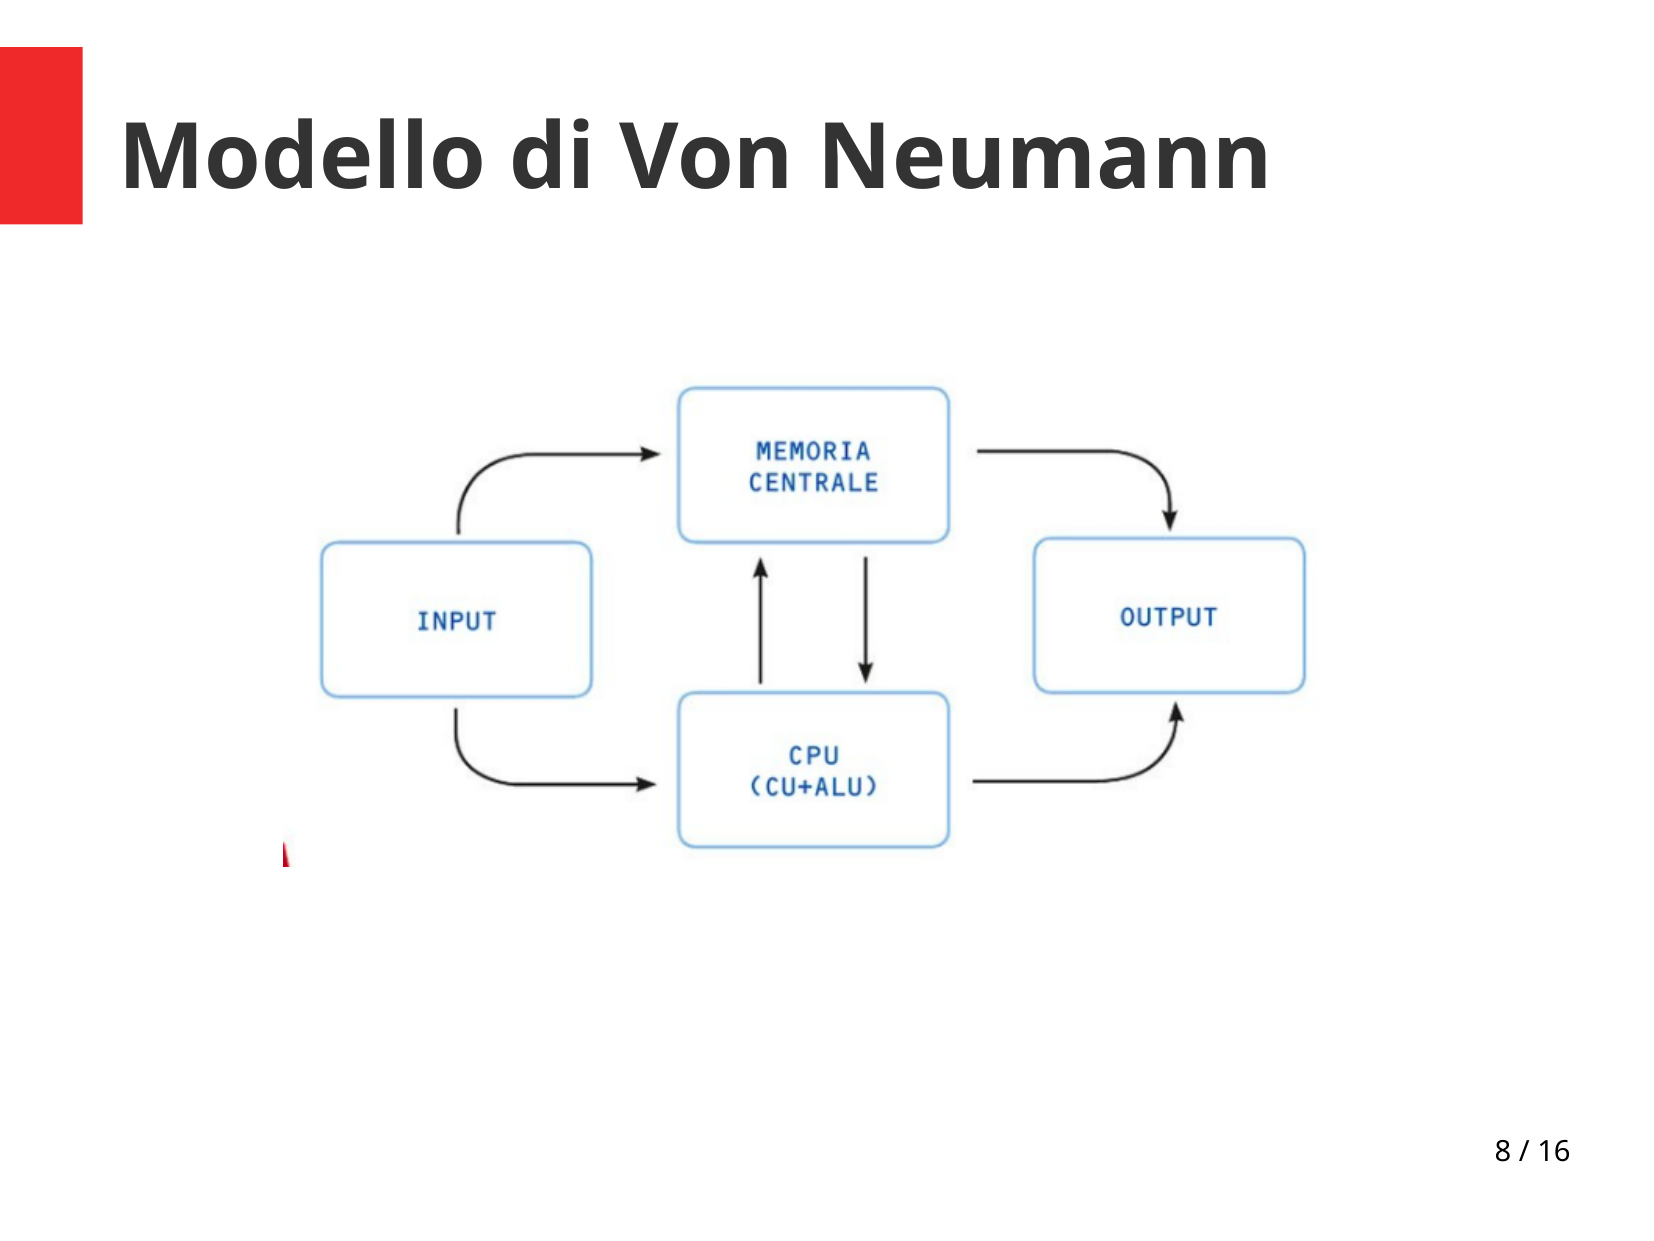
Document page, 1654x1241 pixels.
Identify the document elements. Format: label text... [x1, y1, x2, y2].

picture [283, 373, 1370, 867]
title Modello di Von Neumann [118, 49, 1571, 257]
